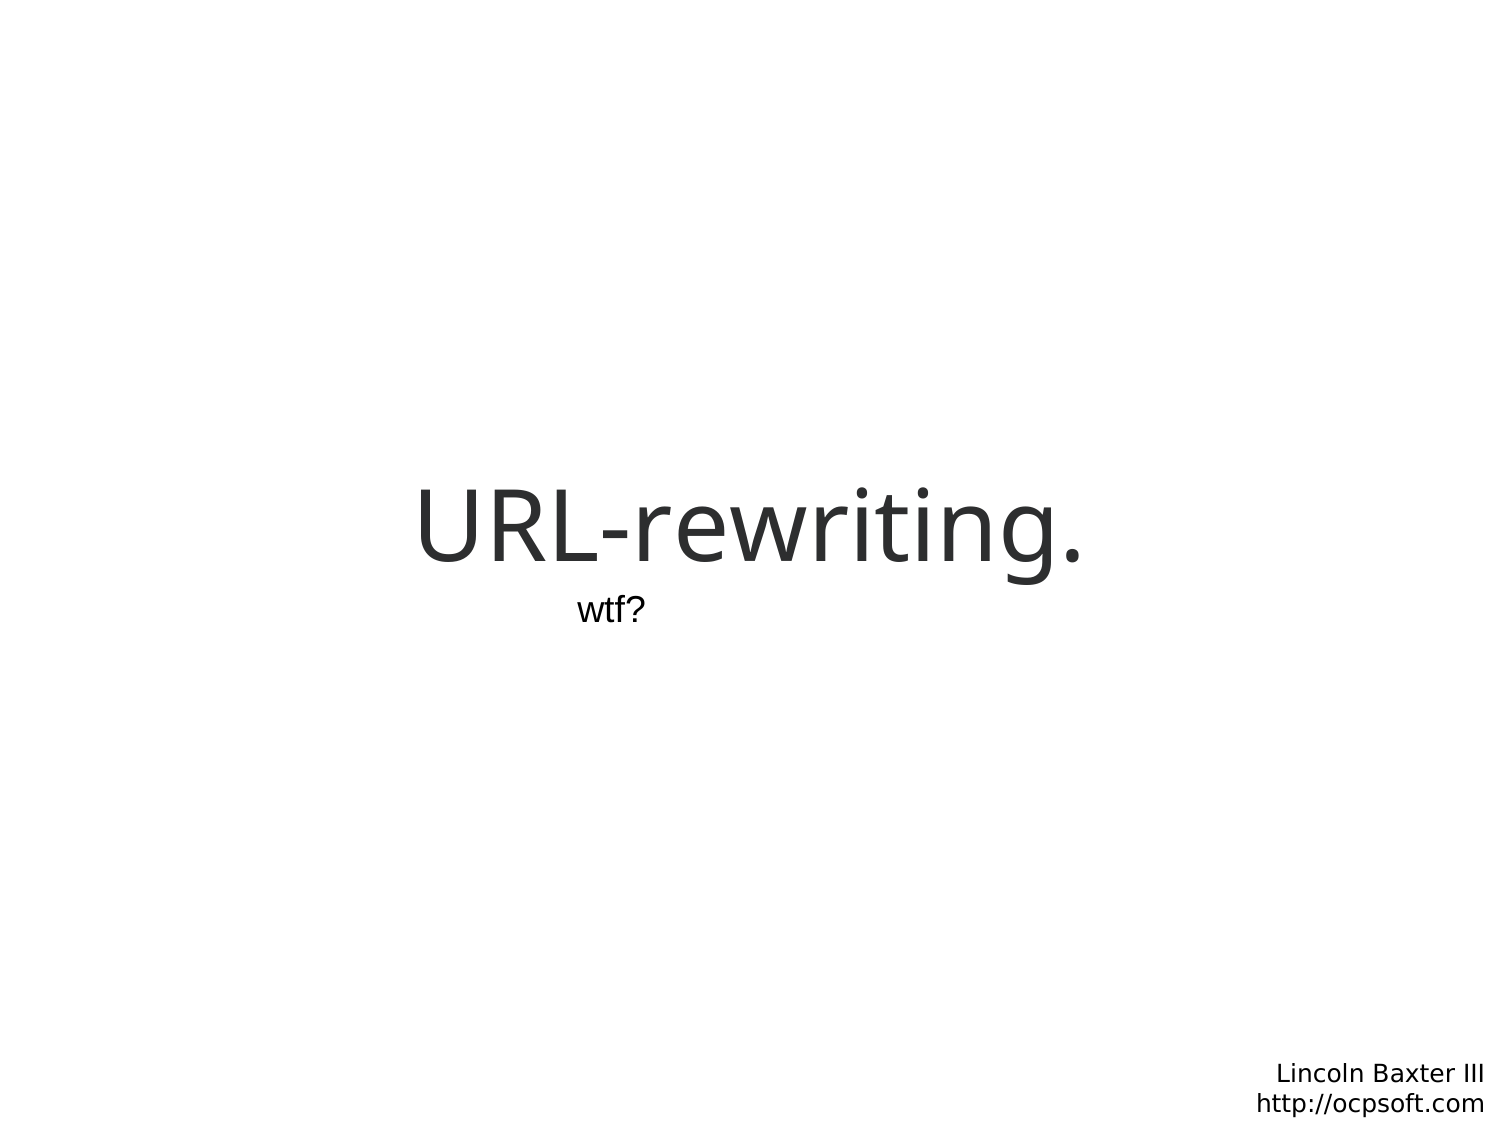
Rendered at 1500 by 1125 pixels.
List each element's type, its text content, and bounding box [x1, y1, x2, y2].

subtitle URL-rewriting. [75, 112, 1425, 931]
text_box wtf? [562, 577, 788, 638]
